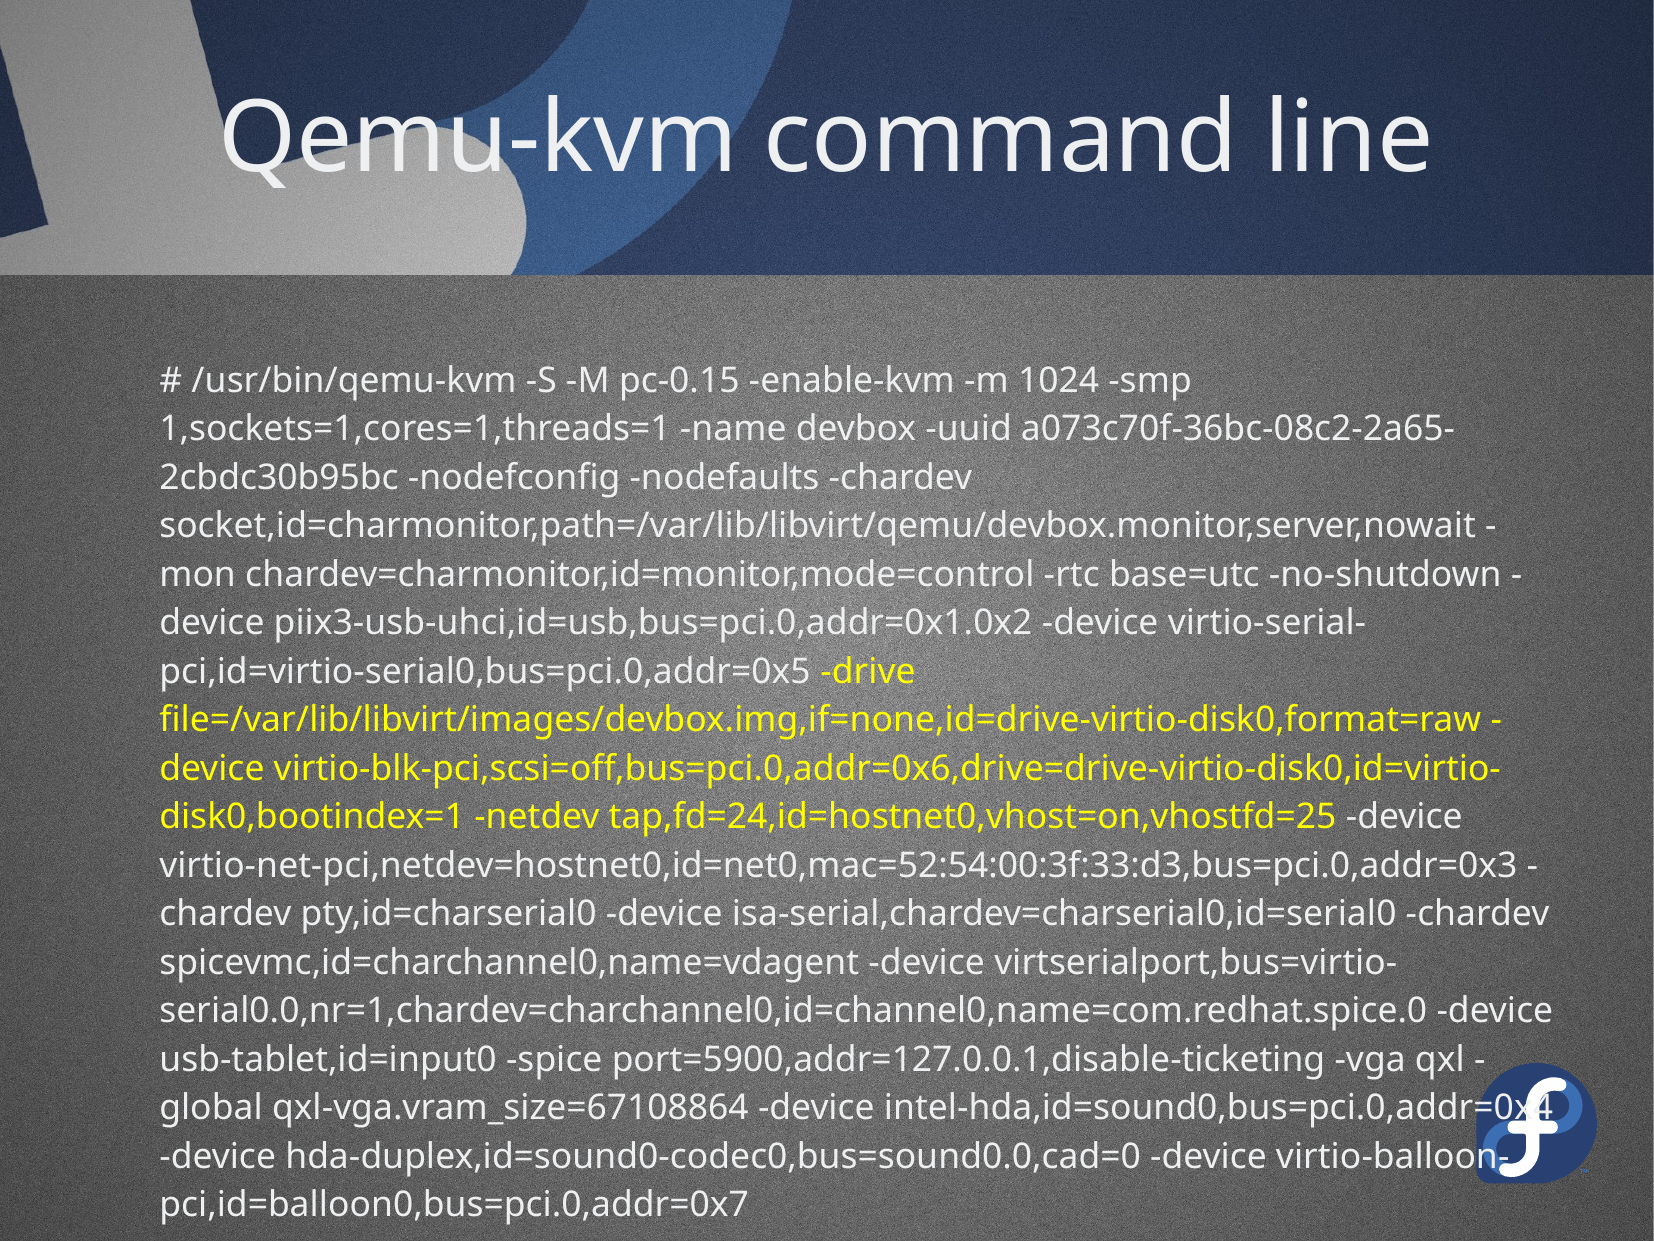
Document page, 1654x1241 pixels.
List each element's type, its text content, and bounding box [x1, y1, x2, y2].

list # /usr/bin/qemu-kvm -S -M pc-0.15 -enable-kvm -m 1024 -smp 1,sockets=1,cores=1,threads=1 -name devbox -uuid a073c70f-36bc-08c2-2a65-2cbdc30b95bc -nodefconfig -nodefaults -chardev socket,id=charmonitor,path=/var/lib/libvirt/qemu/devbox.monitor,server,nowait -mon chardev=charmonitor,id=monitor,mode=control -rtc base=utc -no-shutdown -device piix3-usb-uhci,id=usb,bus=pci.0,addr=0x1.0x2 -device virtio-serial-pci,id=virtio-serial0,bus=pci.0,addr=0x5 -drive file=/var/lib/libvirt/images/devbox.img,if=none,id=drive-virtio-disk0,format=raw -device virtio-blk-pci,scsi=off,bus=pci.0,addr=0x6,drive=drive-virtio-disk0,id=virtio-disk0,bootindex=1 -netdev tap,fd=24,id=hostnet0,vhost=on,vhostfd=25 -device virtio-net-pci,netdev=hostnet0,id=net0,mac=52:54:00:3f:33:d3,bus=pci.0,addr=0x3 -chardev pty,id=charserial0 -device isa-serial,chardev=charserial0,id=serial0 -chardev spicevmc,id=charchannel0,name=vdagent -device virtserialport,bus=virtio-serial0.0,nr=1,chardev=charchannel0,id=channel0,name=com.redhat.spice.0 -device usb-tablet,id=input0 -spice port=5900,addr=127.0.0.1,disable-ticketing -vga qxl -global qxl-vga.vram_size=67108864 -device intel-hda,id=sound0,bus=pci.0,addr=0x4 -device hda-duplex,id=sound0-codec0,bus=sound0.0,cad=0 -device virtio-balloon-pci,id=balloon0,bus=pci.0,addr=0x7 [88, 354, 1565, 1098]
picture [0, 0, 1654, 1241]
title Qemu-kvm command line [88, 29, 1565, 237]
